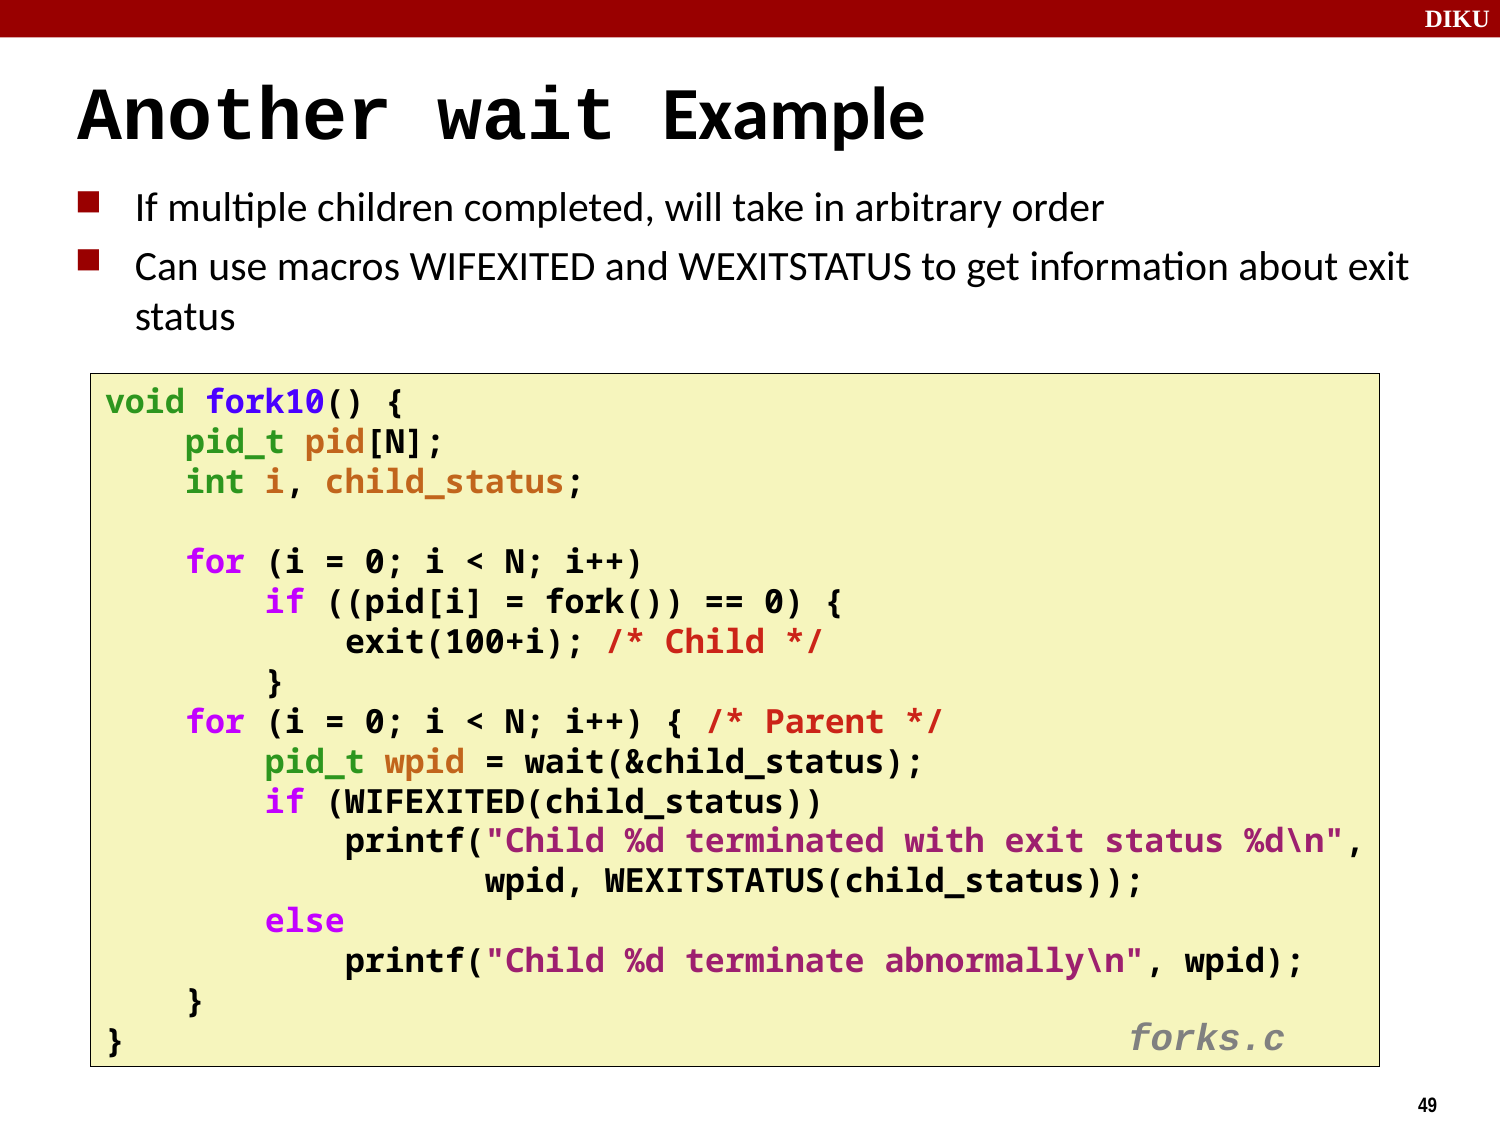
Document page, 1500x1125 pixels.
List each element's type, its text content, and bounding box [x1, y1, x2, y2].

text_box forks.c [1113, 1008, 1301, 1067]
text_box void fork10() { pid_t pid[N]; int i, child_status; for (i = 0; i < N; i++) if ((pid[i] = fork()) == 0) { exit(100+i); /* Child */ } for (i = 0; i < N; i++) { /* Parent */ pid_t wpid = wait(&child_status); if (WIFEXITED(child_status)) printf("Child %d terminated with exit status %d\n", wpid, WEXITSTATUS(child_status)); else printf("Child %d terminate abnormally\n", wpid); } } [90, 373, 1380, 1067]
list If multiple children completed, will take in arbitrary order Can use macros WIFEXITED and WEXITSTATUS to get information about exit status [63, 172, 1427, 375]
title Another wait Example [62, 62, 1138, 157]
